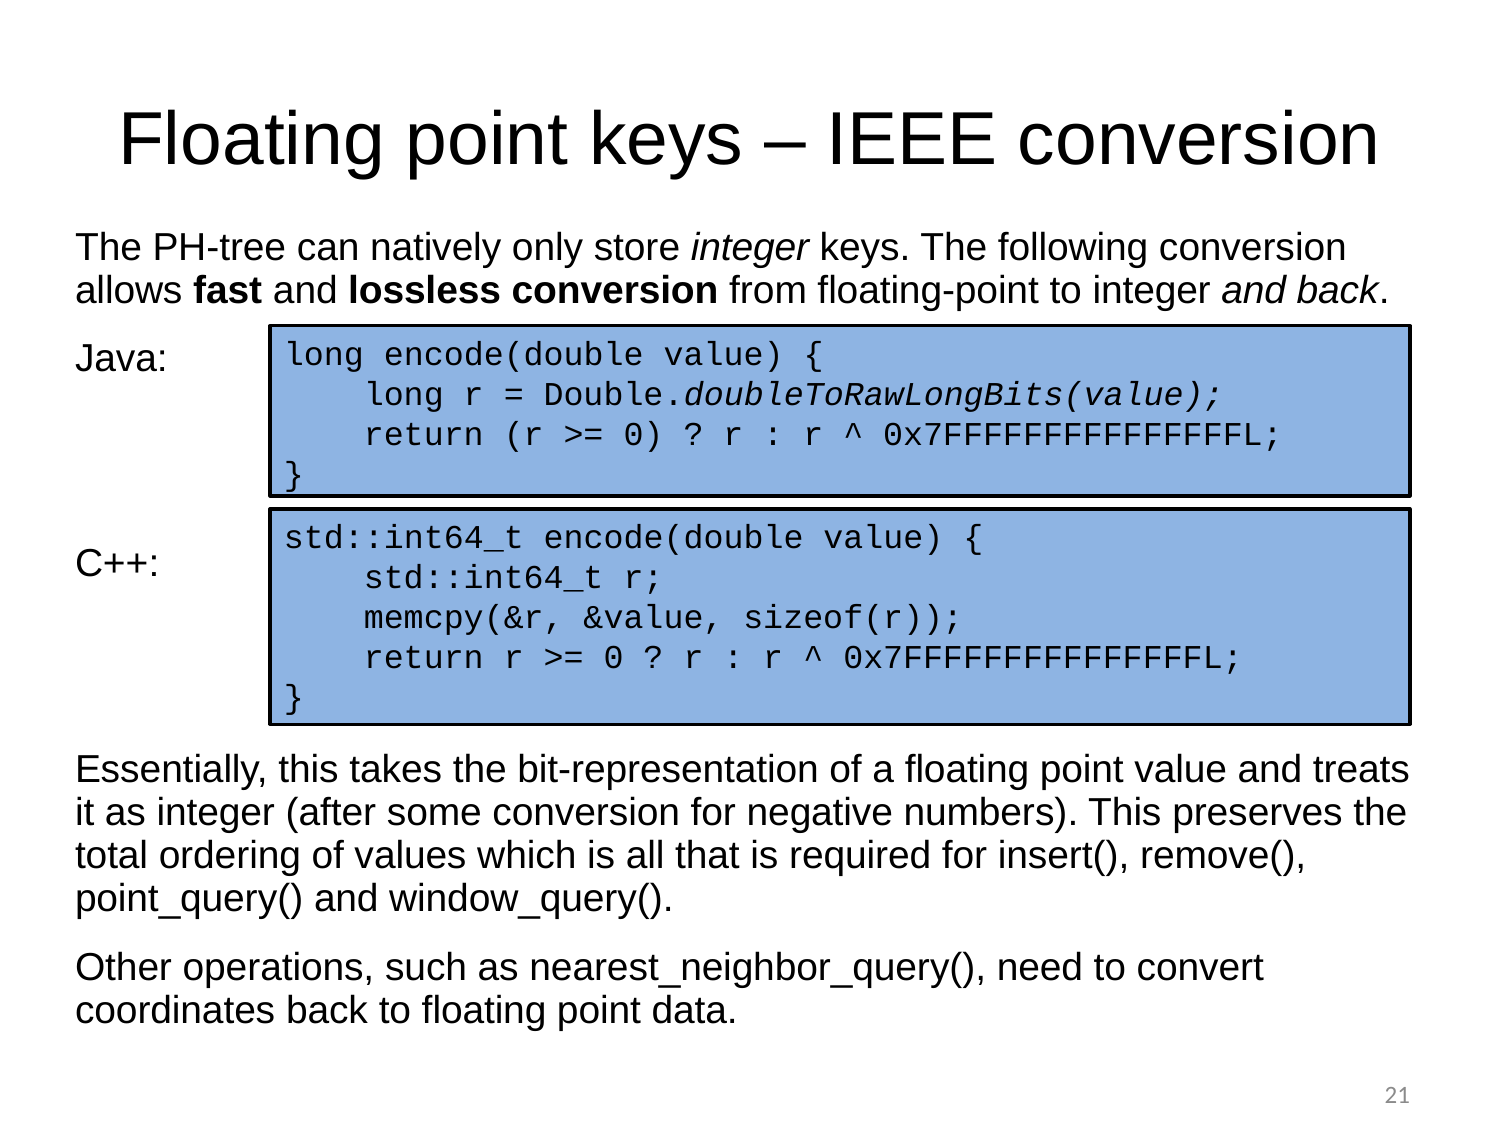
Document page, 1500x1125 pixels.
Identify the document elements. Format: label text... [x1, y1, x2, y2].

text_box std::int64_t encode(double value) { std::int64_t r; memcpy(&r, &value, sizeof(r)); return r >= 0 ? r : r ^ 0x7FFFFFFFFFFFFFFFL; } [270, 508, 1411, 725]
list The PH-tree can natively only store integer keys. The following conversion allows fast and lossless conversion from floating-point to integer and back. Java: C++: Essentially, this takes the bit-representation of a floating point value and treats it as integer (after some conversion for negative numbers). This preserves the total ordering of values which is all that is required for insert(), remove(), point_query() and window_query(). Other operations, such as nearest_neighbor_query(), need to convert coordinates back to floating point data. [75, 224, 1425, 1051]
text_box <number> [1074, 1079, 1425, 1107]
text_box long encode(double value) { long r = Double.doubleToRawLongBits(value); return (r >= 0) ? r : r ^ 0x7FFFFFFFFFFFFFFFL; } [270, 325, 1411, 496]
title Floating point keys – IEEE conversion [75, 44, 1425, 224]
